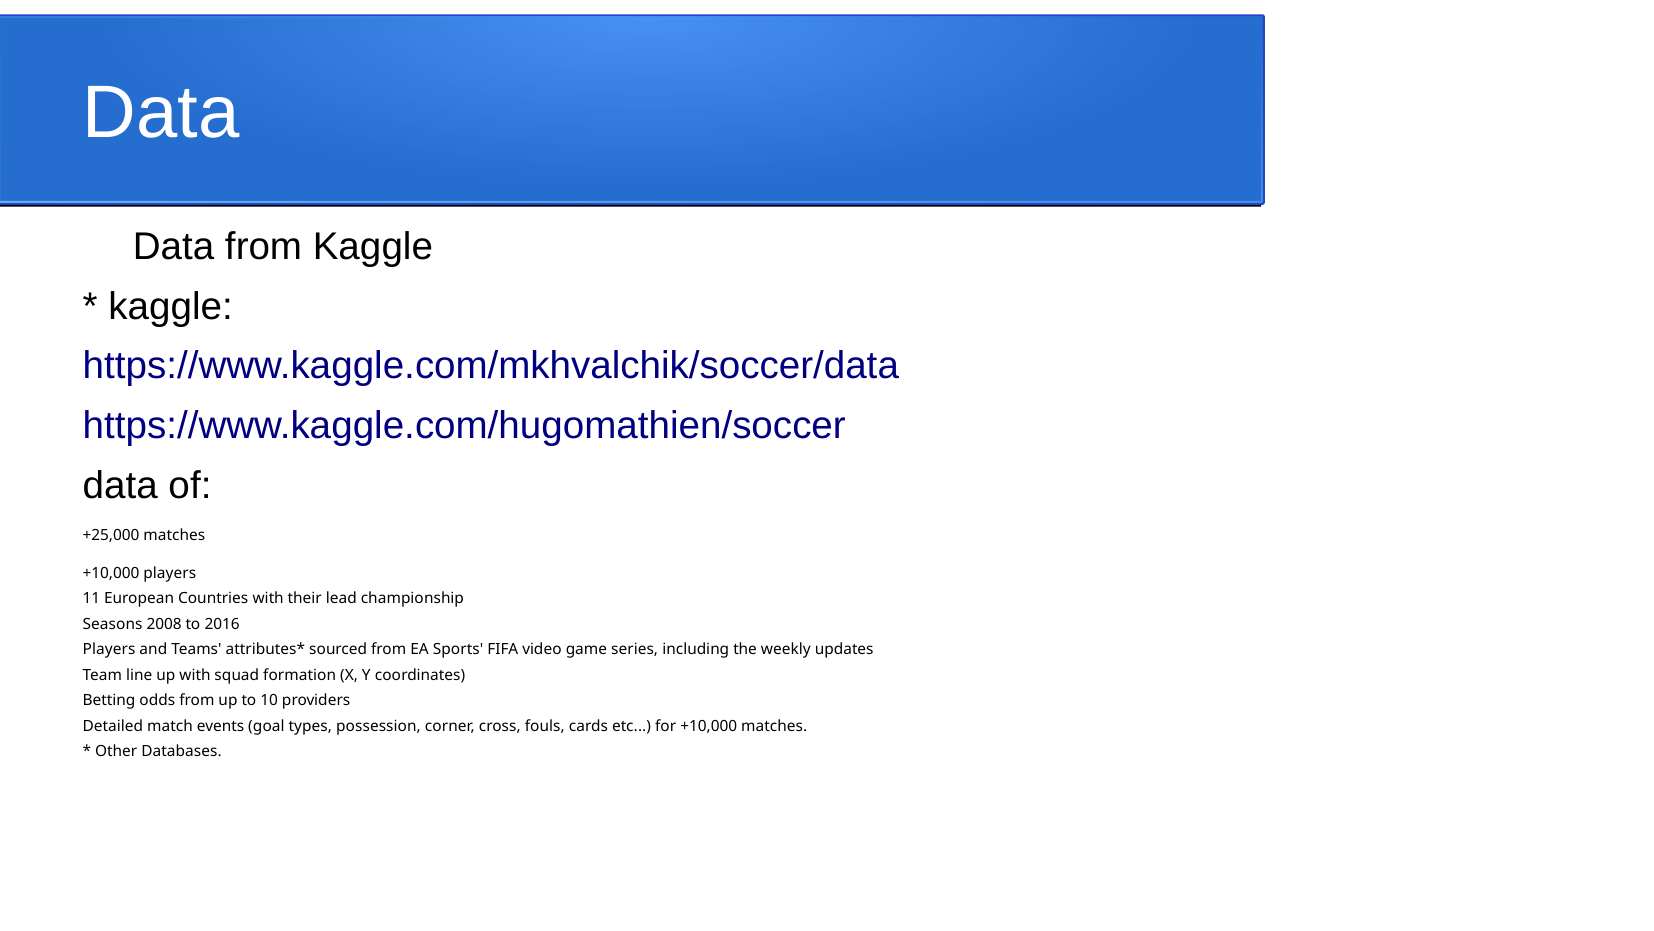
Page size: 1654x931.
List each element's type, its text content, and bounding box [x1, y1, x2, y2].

title Data [82, 35, 1235, 189]
list Data from Kaggle * kaggle: https://www.kaggle.com/mkhvalchik/soccer/data https://www.kaggle.com/hugomathien/soccer data of: +25,000 matches +10,000 players 11 European Countries with their lead championship Seasons 2008 to 2016 Players and Teams' attributes* sourced from EA Sports' FIFA video game series, including the weekly updates Team line up with squad formation (X, Y coordinates) Betting odds from up to 10 providers Detailed match events (goal types, possession, corner, cross, fouls, cards etc...) for +10,000 matches. * Other Databases. [82, 224, 1571, 764]
